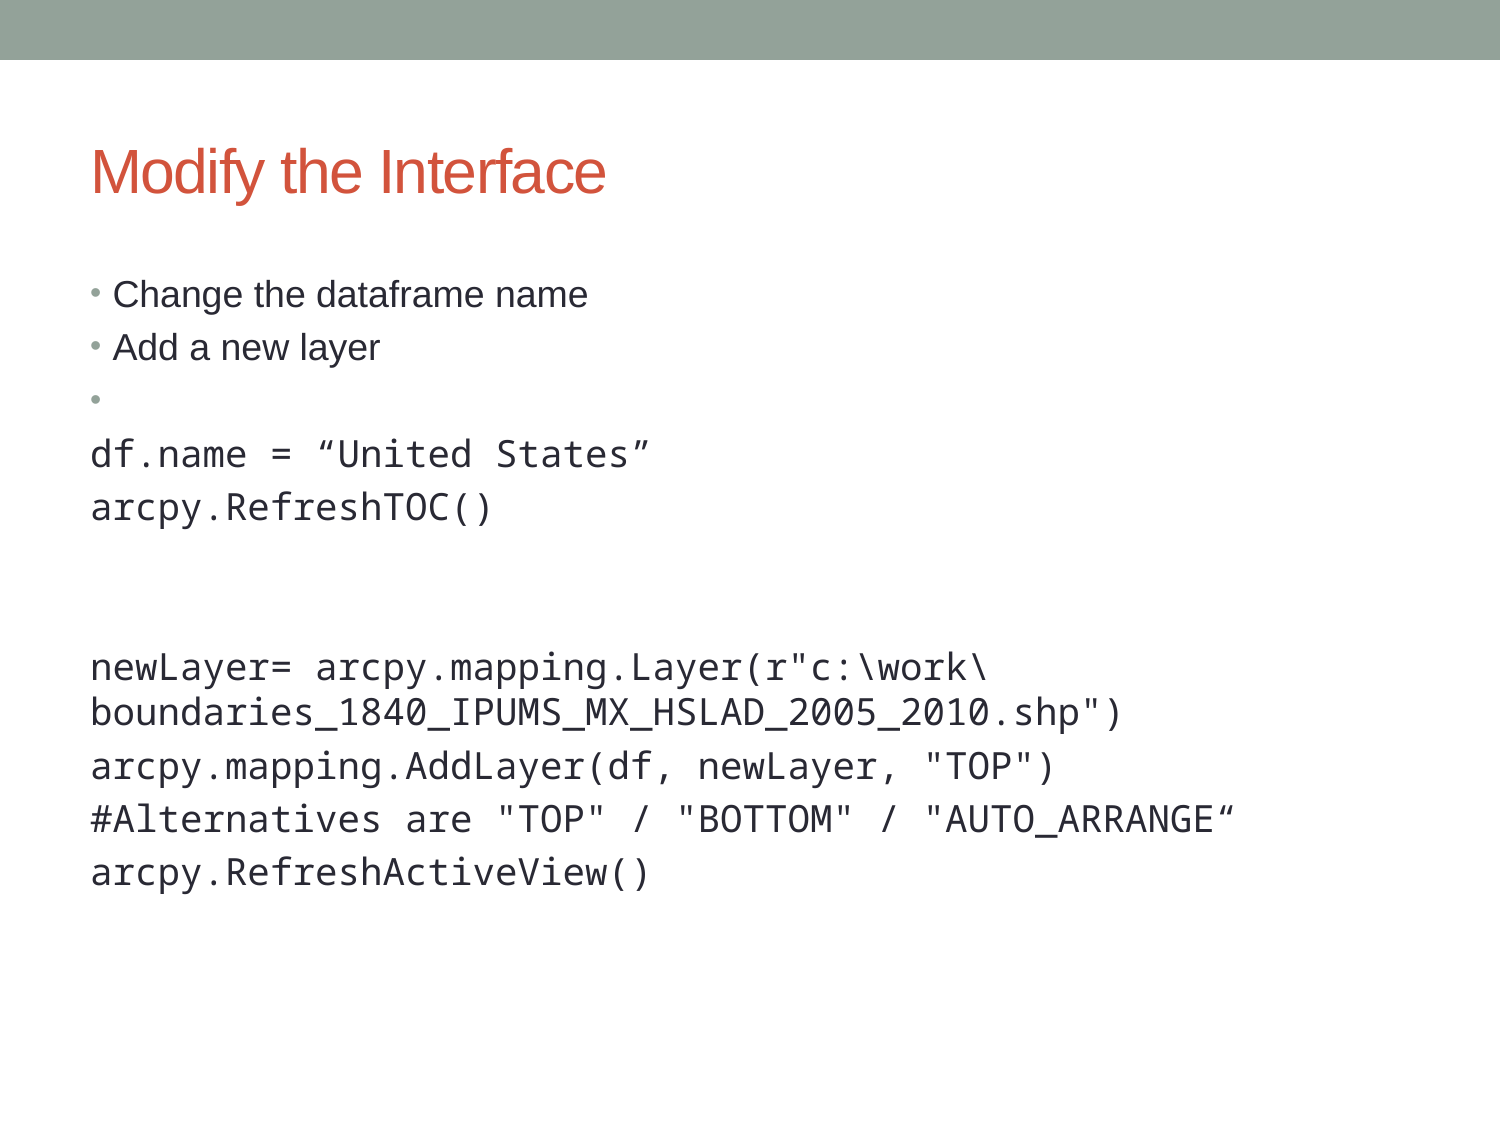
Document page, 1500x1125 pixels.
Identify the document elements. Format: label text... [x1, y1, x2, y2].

title Modify the Interface [75, 87, 1426, 251]
list Change the dataframe name Add a new layer df.name = “United States” arcpy.RefreshTOC() newLayer= arcpy.mapping.Layer(r"c:\work\boundaries_1840_IPUMS_MX_HSLAD_2005_2010.shp") arcpy.mapping.AddLayer(df, newLayer, "TOP") #Alternatives are "TOP" / "BOTTOM" / "AUTO_ARRANGE“ arcpy.RefreshActiveView() [75, 262, 1426, 1063]
